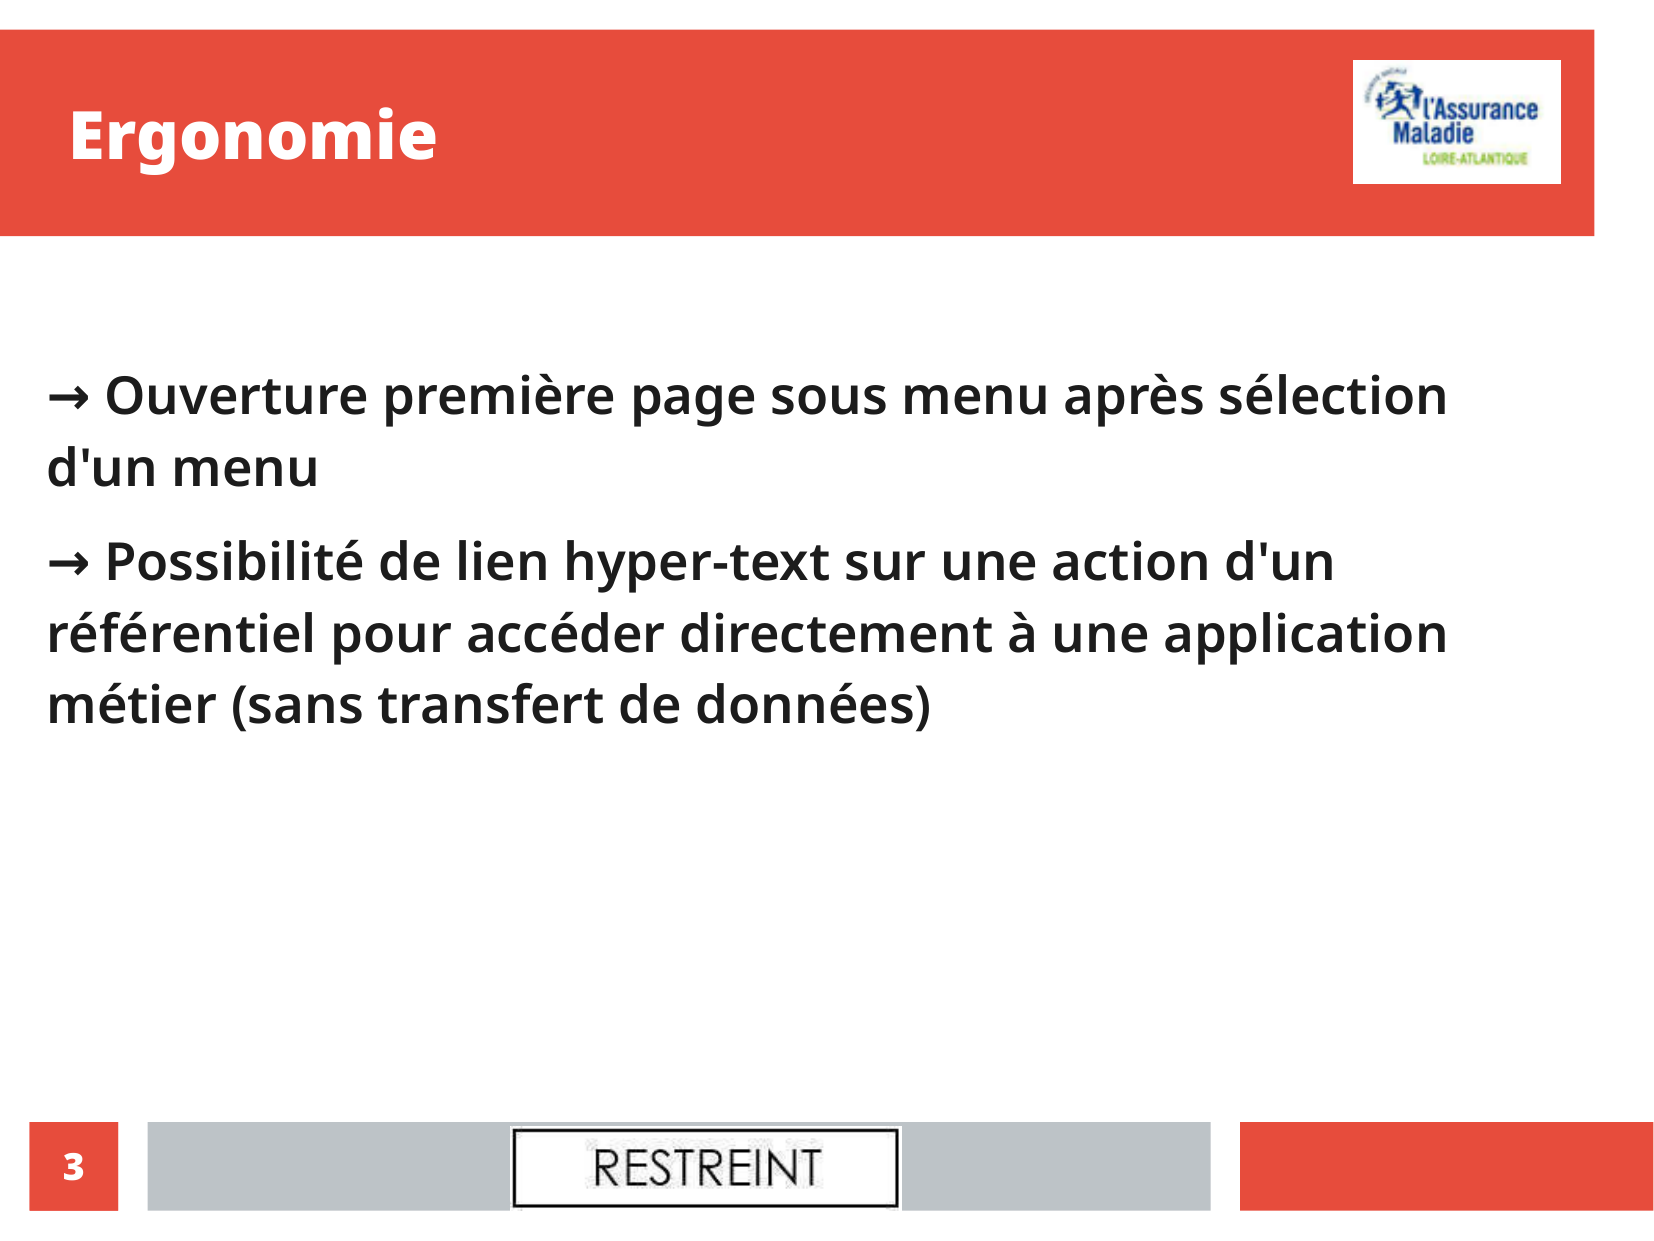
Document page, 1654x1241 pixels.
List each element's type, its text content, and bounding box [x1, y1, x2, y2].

title [59, 59, 1595, 207]
list → Ouverture première page sous menu après sélection d'un menu → Possibilité de lien hyper-text sur une action d'un référentiel pour accéder directement à une application métier (sans transfert de données) [46, 264, 1553, 1032]
picture [510, 1126, 902, 1211]
picture [1352, 59, 1561, 184]
text_box Ergonomie [69, 80, 705, 179]
